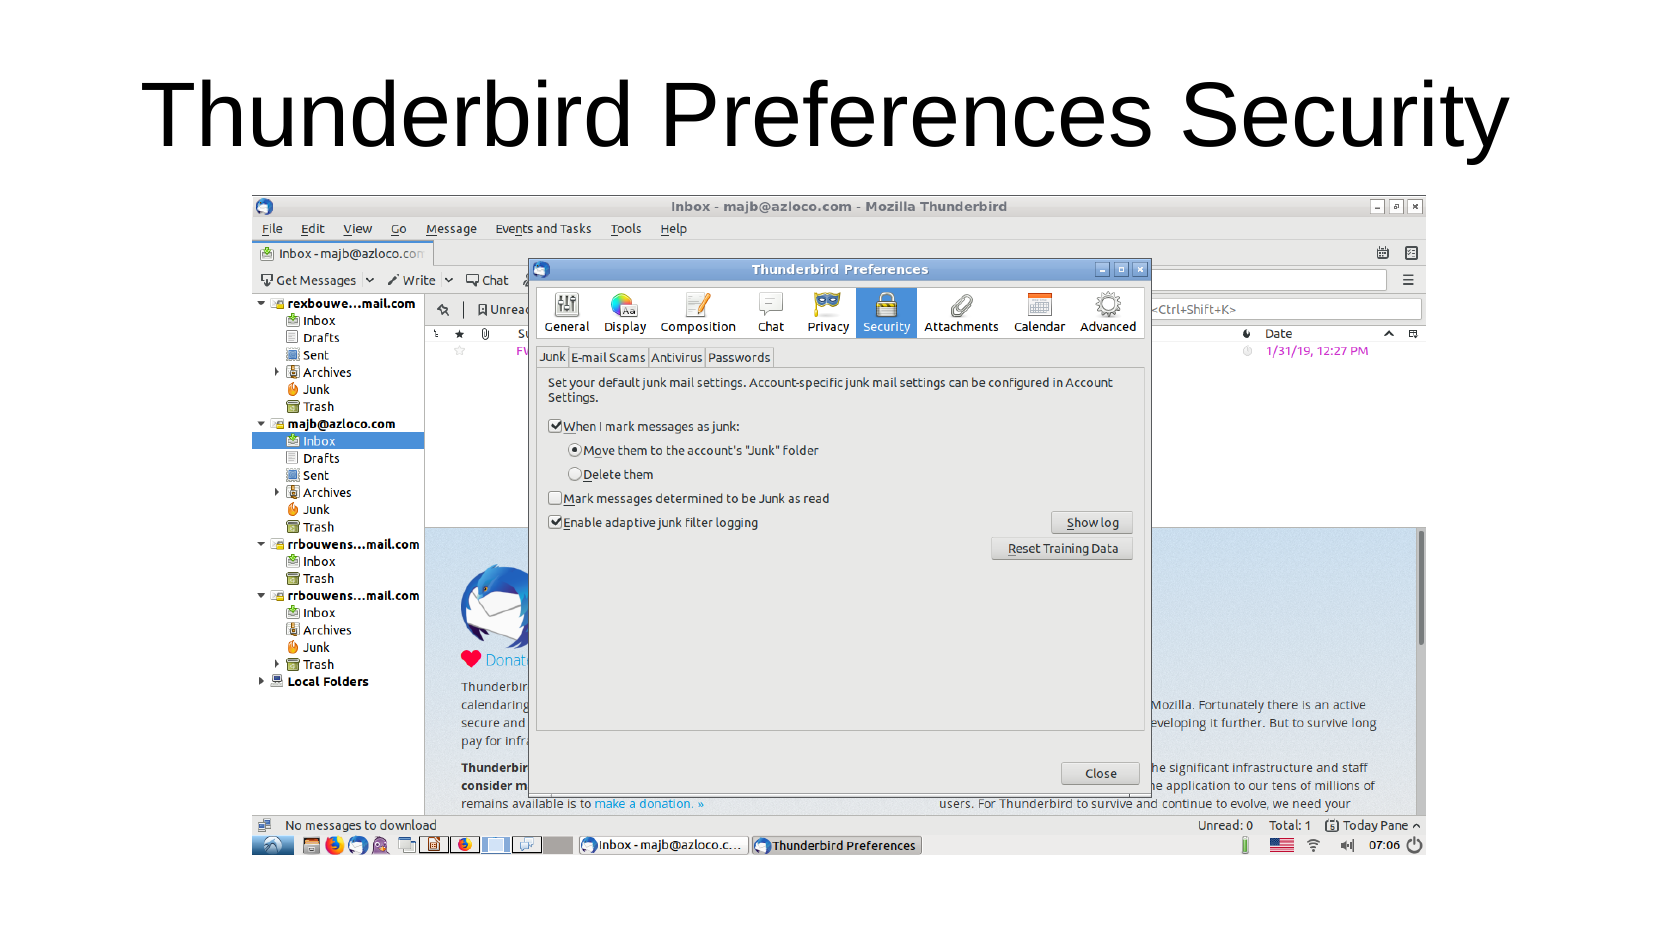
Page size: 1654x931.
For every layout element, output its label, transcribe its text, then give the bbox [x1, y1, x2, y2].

picture [252, 195, 1426, 856]
title Thunderbird Preferences Security [82, 37, 1571, 193]
